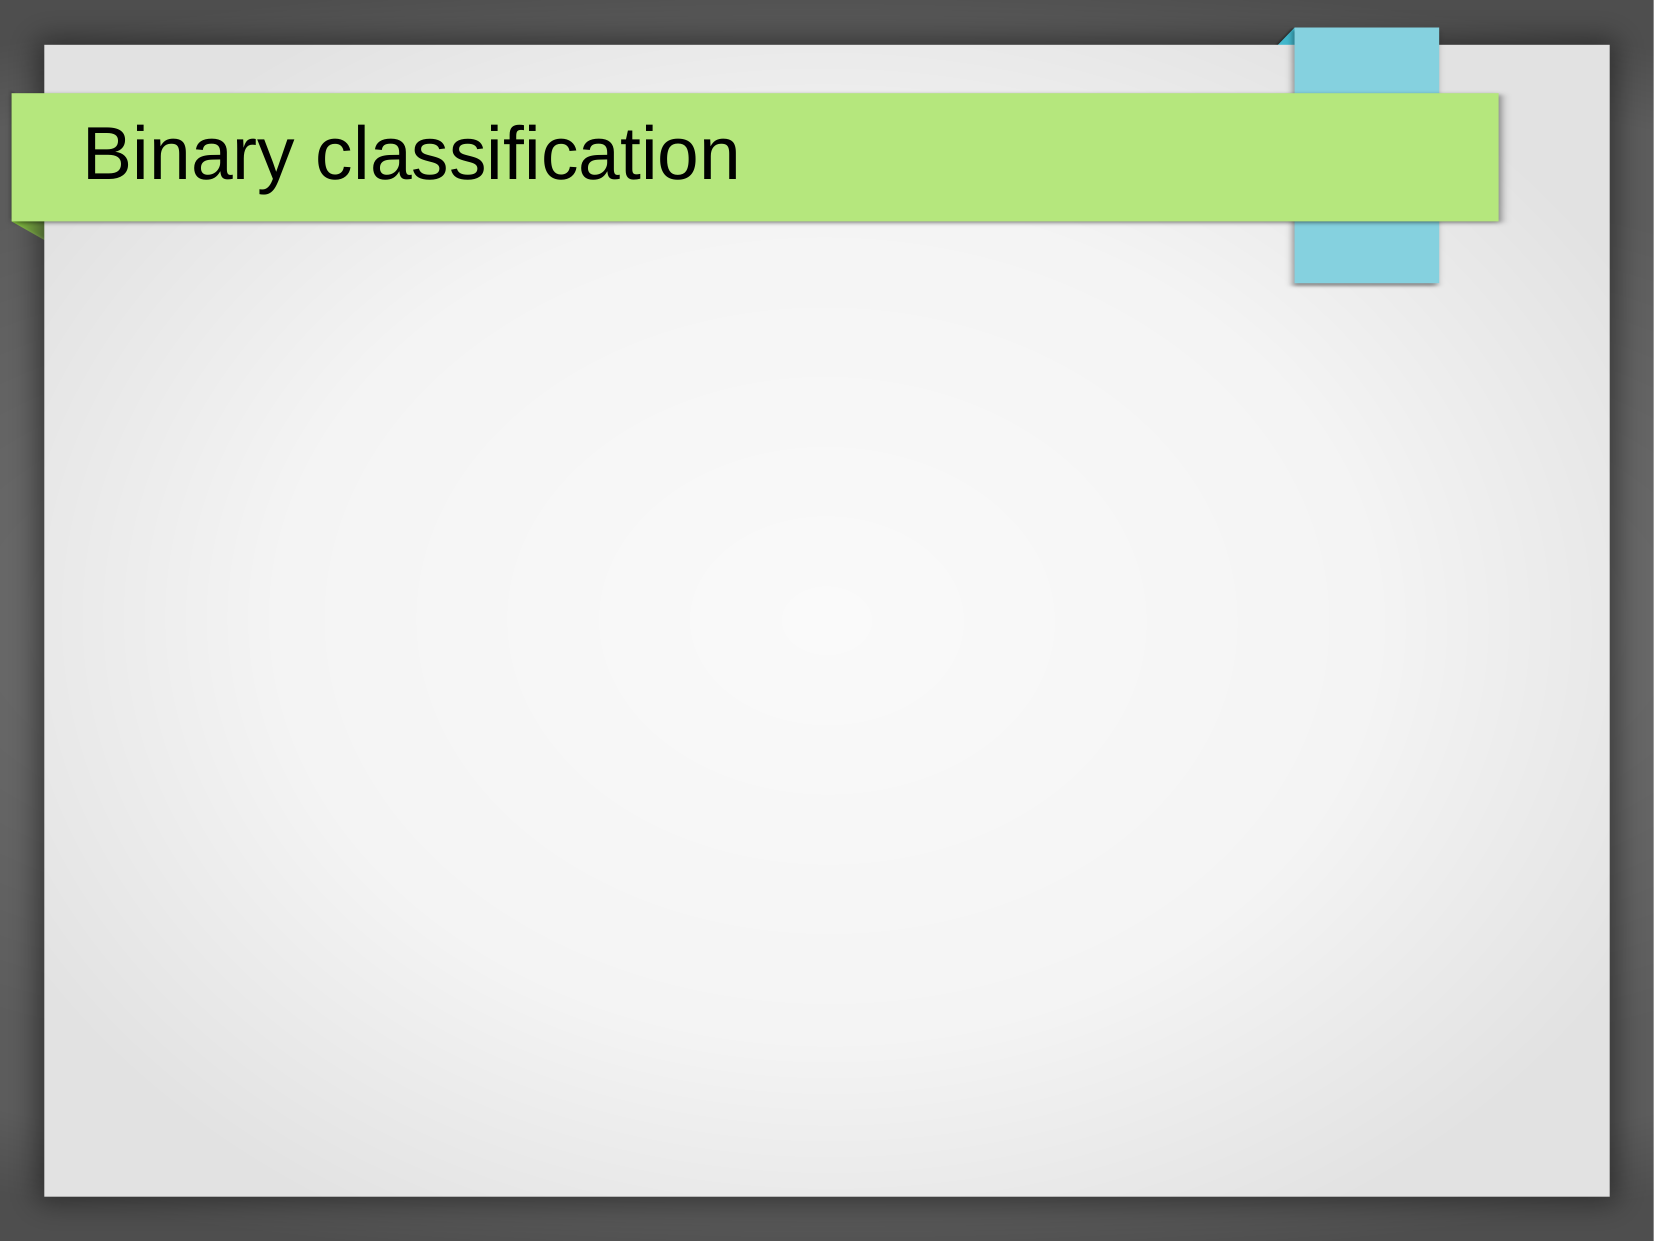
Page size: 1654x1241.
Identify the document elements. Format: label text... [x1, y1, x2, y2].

title Binary classification [82, 94, 1264, 213]
picture [0, 0, 1654, 1241]
